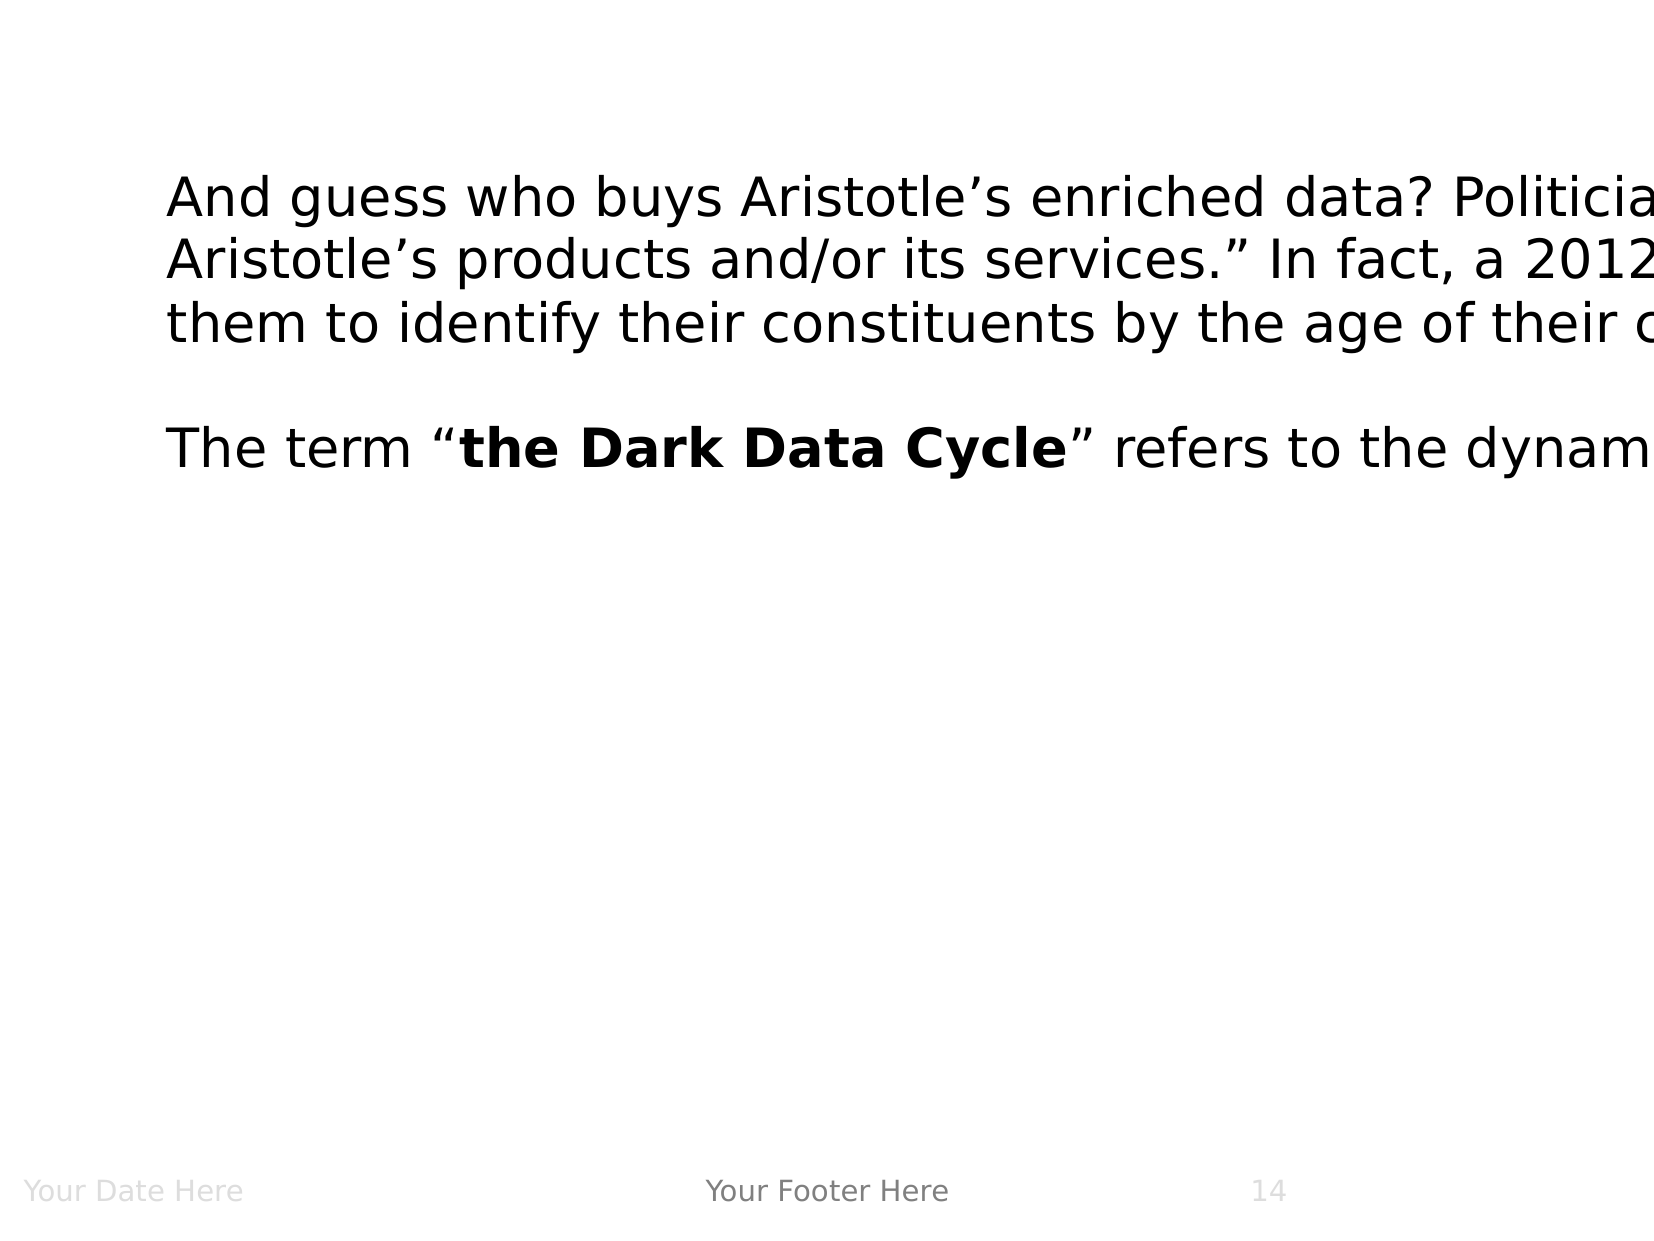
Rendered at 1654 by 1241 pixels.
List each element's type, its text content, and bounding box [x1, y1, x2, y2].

text_box And guess who buys Aristotle’s enriched data? Politicians, who are sometimes using government money. Aristotle crows that “every U.S. president—democrat and republican—from Reagan to Obama, has used Aristotle’s products and/or its services.” In fact, a 2012 report found that fifty-one members of the U.S. House of Representatives bought data from Aristotle using some of their congressional allowance, allowing them to identify their constituents by the age of their children, whether they subscribe to religious magazines, or if they have a hunting license. The term “the Dark Data Cycle” refers to the dynamic of government requiring citizens to create data and then selling it to commercial entities, which then launder the data and sell it back to the government. [152, 158, 1519, 1138]
text_box [1250, 1172, 1636, 1241]
text_box Your Date Here [23, 1172, 409, 1241]
text_box Your Footer Here [565, 1172, 1090, 1241]
